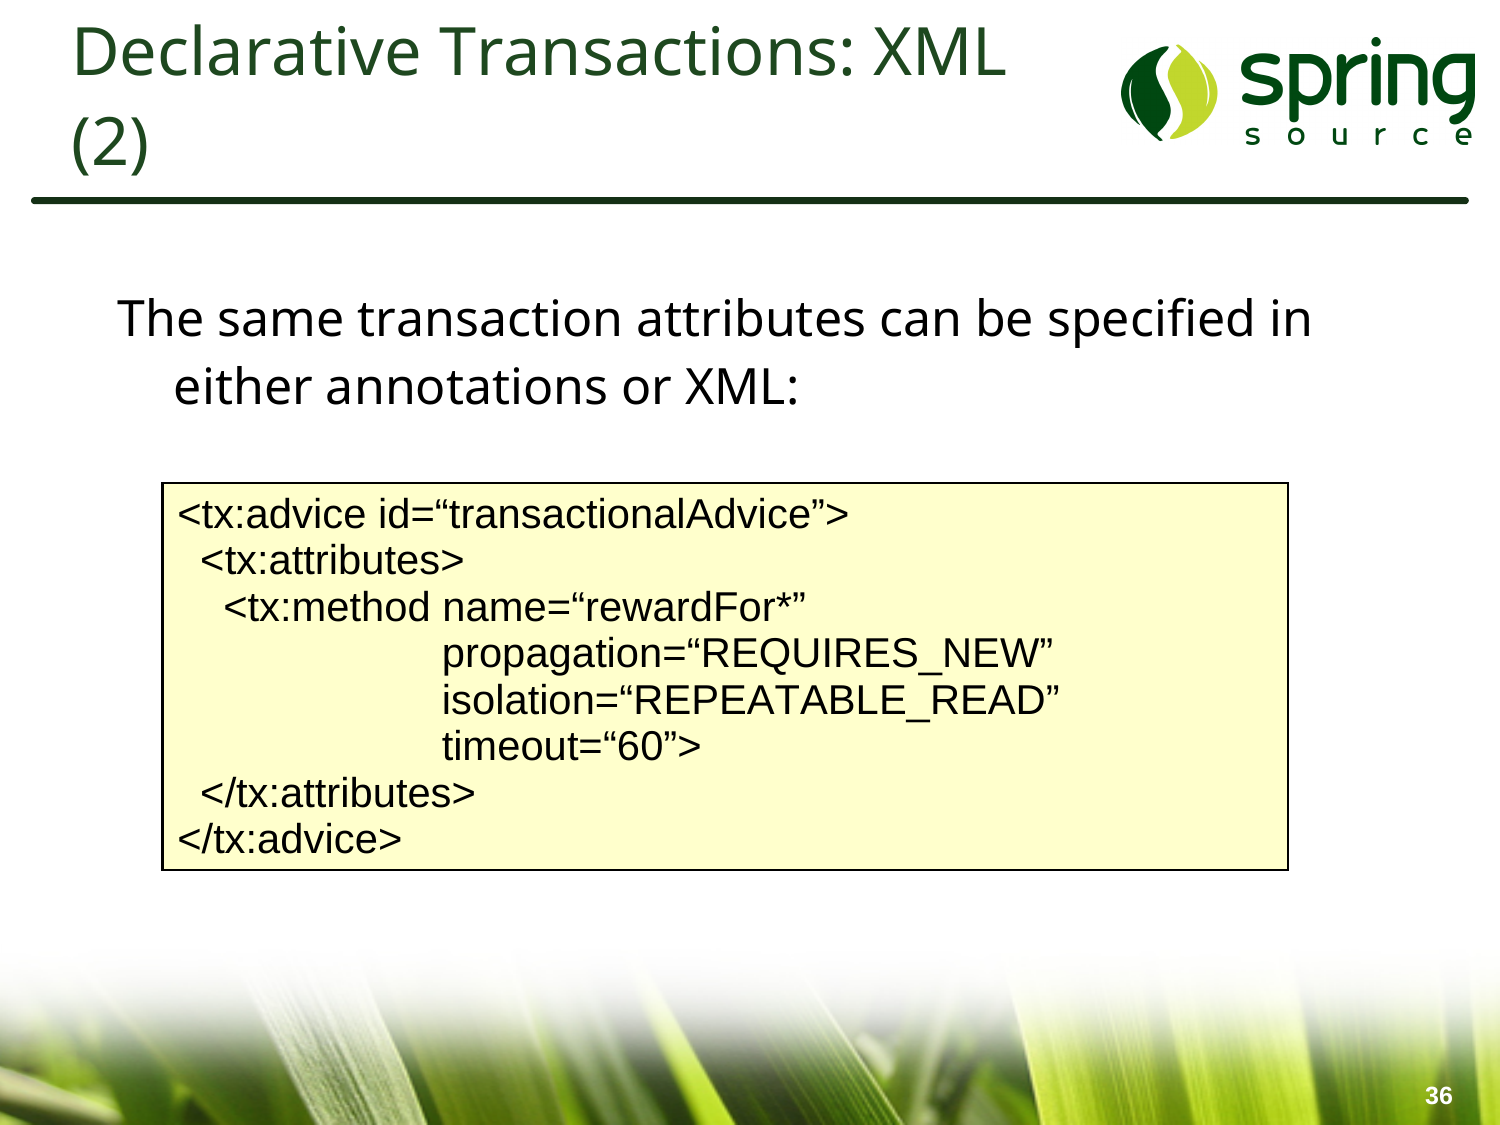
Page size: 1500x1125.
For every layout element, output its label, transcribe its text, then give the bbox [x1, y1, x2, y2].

picture [1121, 37, 1475, 145]
text_box <tx:advice id=“transactionalAdvice”> <tx:attributes> <tx:method name=“rewardFor*” propagation=“REQUIRES_NEW” isolation=“REPEATABLE_READ” timeout=“60”> </tx:attributes> </tx:advice> [162, 482, 1288, 871]
title Declarative Transactions: XML (2) [56, 5, 1089, 184]
picture [0, 944, 1500, 1125]
list The same transaction attributes can be specified in either annotations or XML: [103, 275, 1394, 938]
